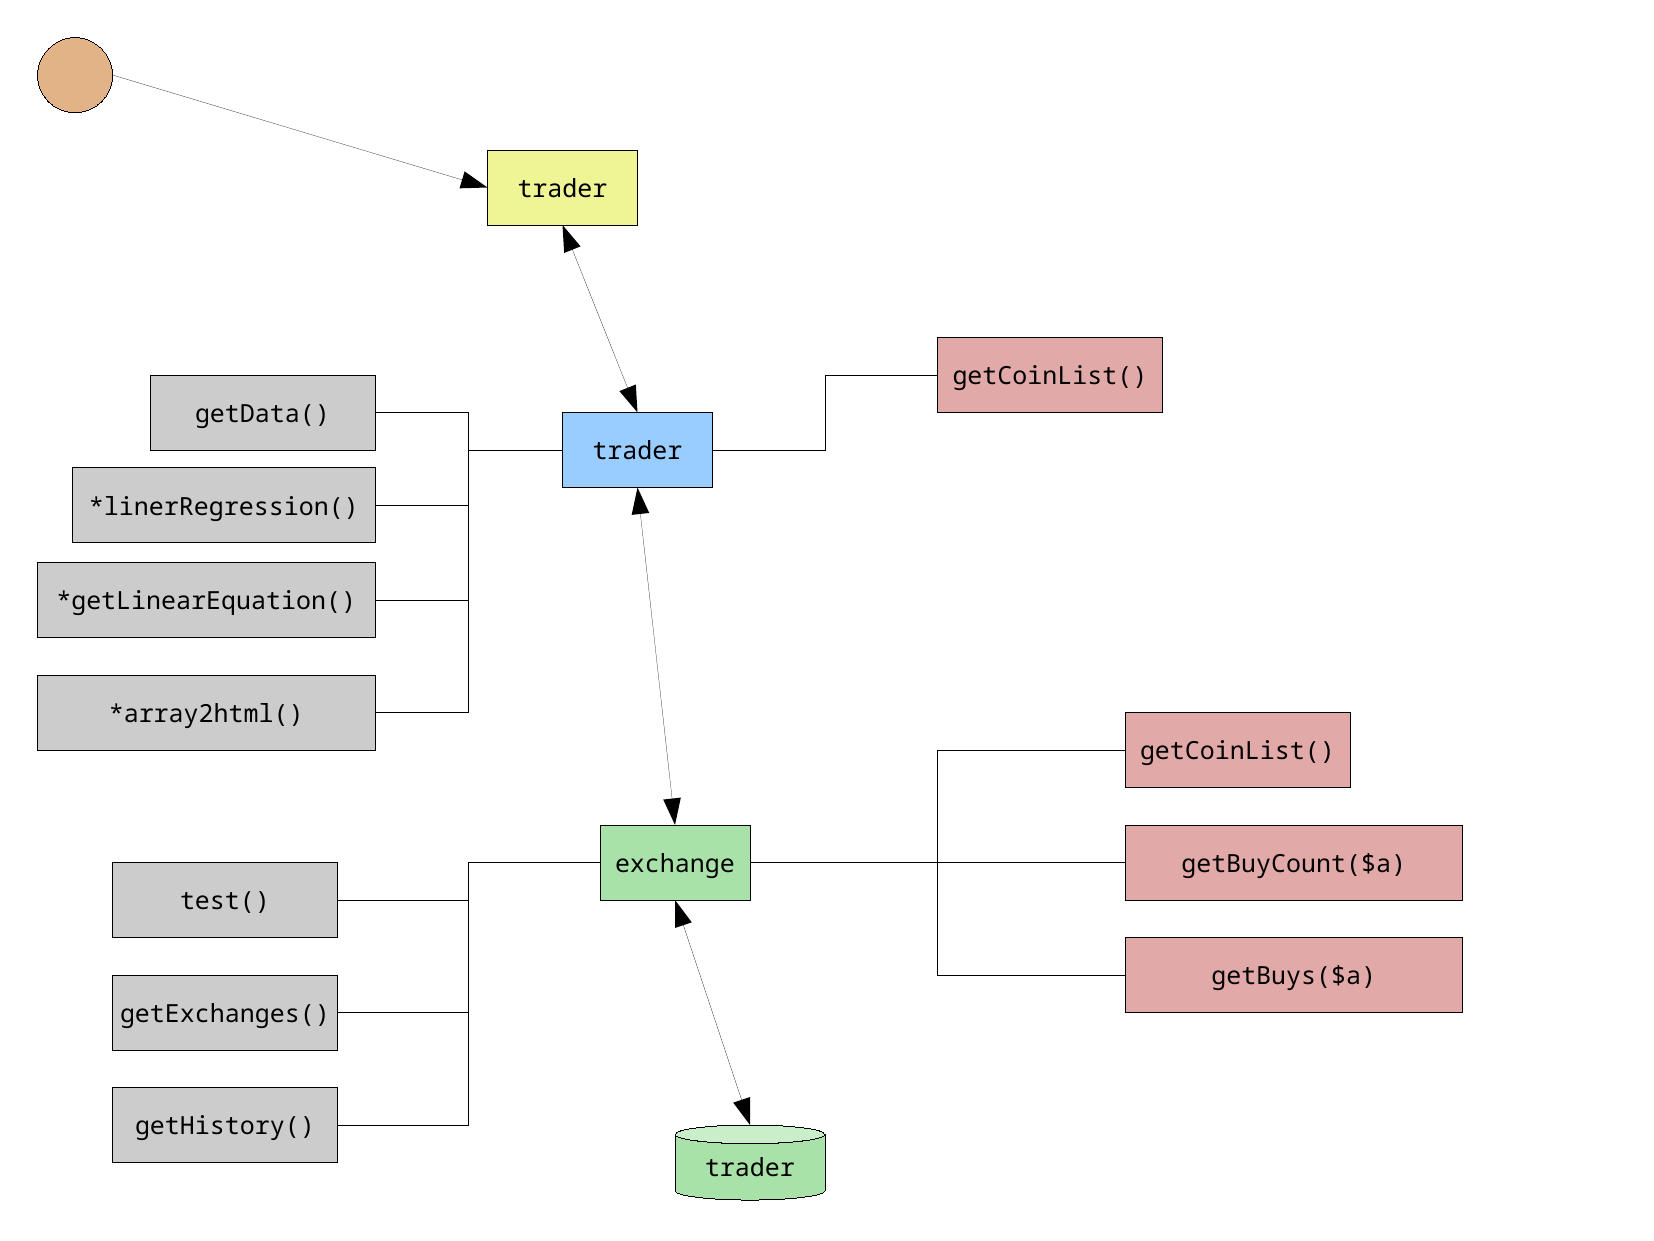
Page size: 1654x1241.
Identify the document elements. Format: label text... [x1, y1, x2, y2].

text_box trader [562, 412, 713, 488]
text_box getData() [150, 375, 376, 451]
text_box [37, 37, 113, 113]
text_box getCoinList() [937, 337, 1163, 413]
text_box test() [112, 862, 338, 938]
text_box trader [487, 150, 638, 226]
text_box getBuys($a) [1125, 937, 1463, 1013]
text_box getHistory() [112, 1087, 338, 1163]
text_box exchange [600, 825, 751, 901]
text_box getCoinList() [1125, 712, 1351, 788]
text_box getBuyCount($a) [1125, 825, 1463, 901]
text_box *linerRegression() [72, 467, 376, 543]
text_box getExchanges() [112, 975, 338, 1051]
text_box *getLinearEquation() [37, 562, 376, 638]
text_box trader [675, 1135, 826, 1201]
text_box *array2html() [37, 675, 376, 751]
